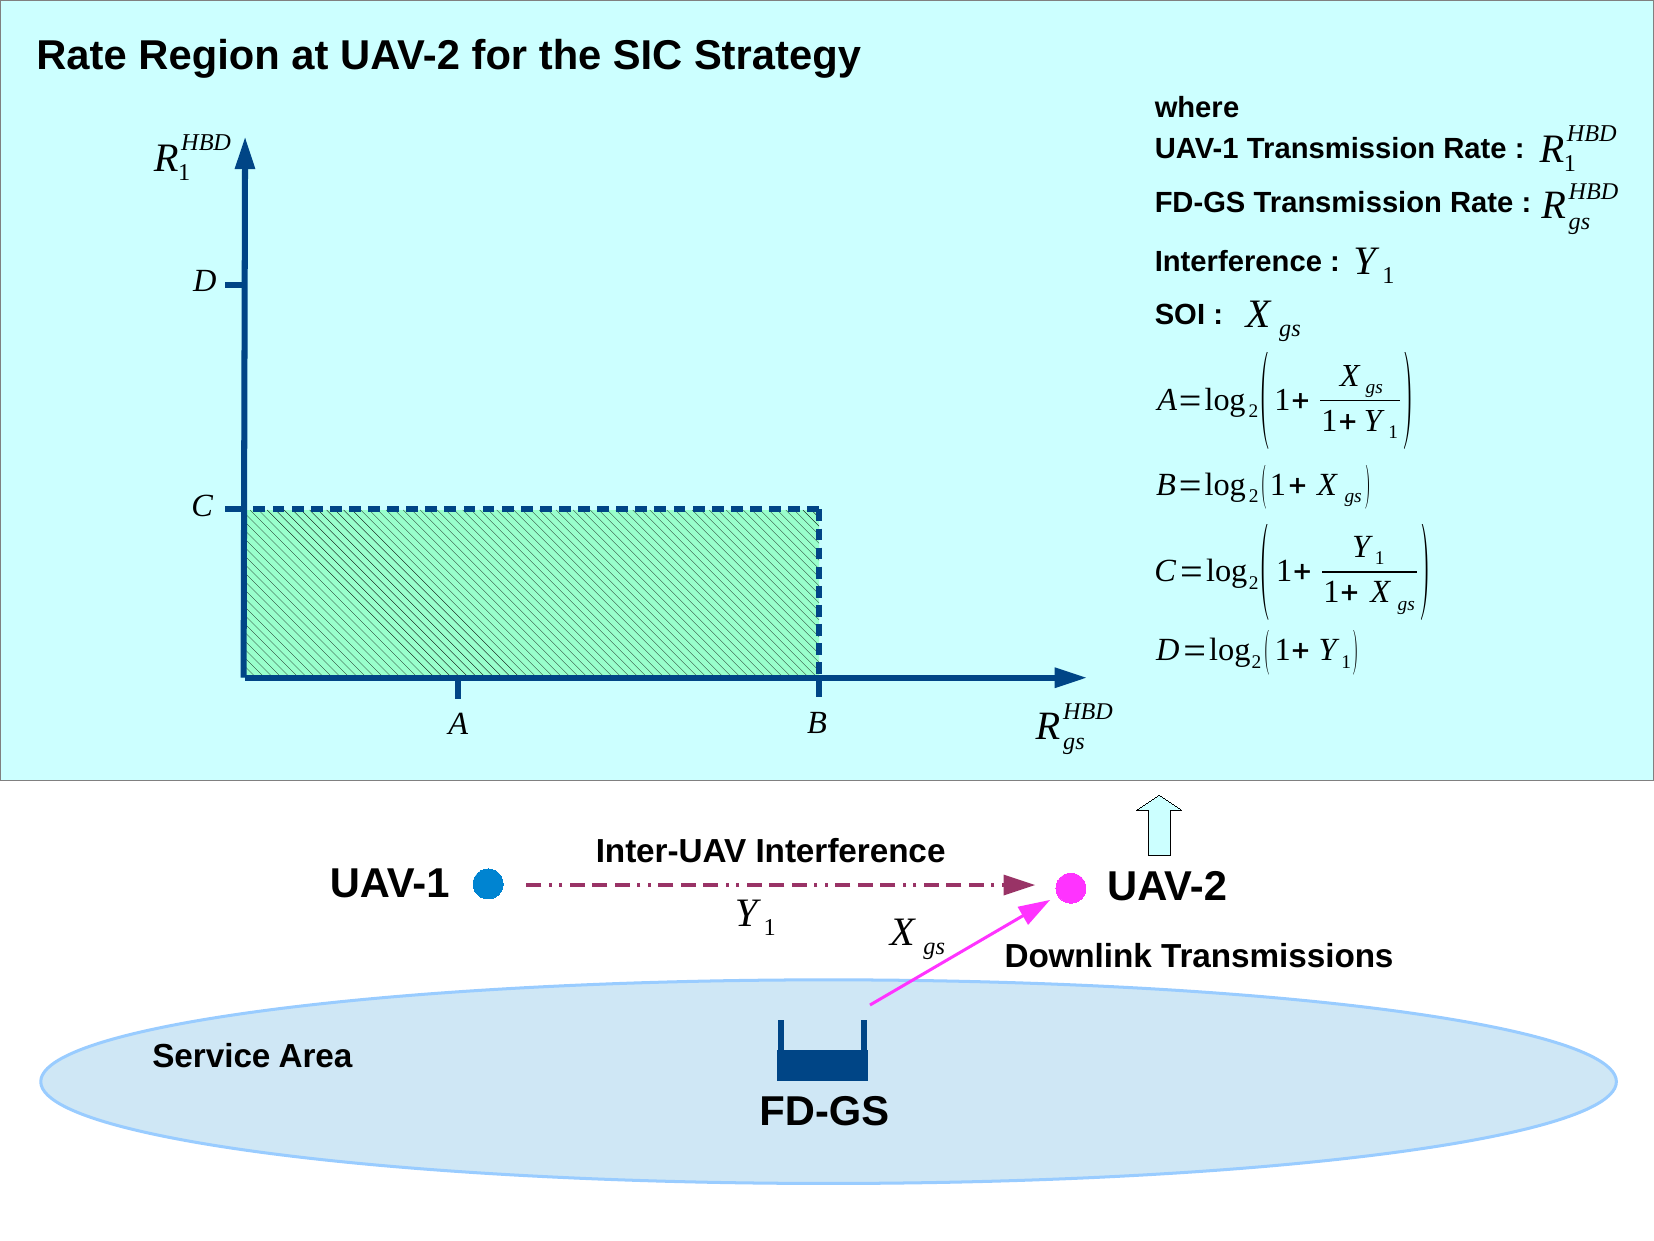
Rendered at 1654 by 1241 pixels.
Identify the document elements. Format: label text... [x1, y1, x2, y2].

text_box UAV-1 Transmission Rate : [1140, 125, 1530, 178]
text_box [473, 868, 504, 899]
text_box UAV-2 [1080, 855, 1243, 918]
chart [799, 704, 835, 741]
chart [1148, 465, 1379, 511]
chart [1530, 119, 1624, 235]
text_box Downlink Transmissions [989, 930, 1411, 993]
chart [1148, 352, 1423, 449]
chart [879, 909, 952, 962]
chart [1148, 524, 1440, 620]
text_box Service Area [137, 1030, 366, 1091]
text_box Inter-UAV Interference [581, 825, 961, 886]
text_box [0, 0, 1654, 781]
text_box [1055, 873, 1086, 904]
text_box Interference : [1140, 237, 1355, 300]
chart [144, 129, 237, 187]
text_box SOI : [1140, 290, 1290, 353]
chart [1235, 291, 1308, 343]
text_box FD-GS Transmission Rate : [1140, 178, 1547, 241]
chart [185, 487, 222, 524]
chart [1148, 630, 1368, 676]
text_box [1136, 795, 1182, 856]
chart [1026, 698, 1119, 755]
text_box [40, 979, 1617, 1184]
chart [1347, 237, 1400, 290]
chart [439, 705, 474, 743]
text_box UAV-1 [315, 852, 465, 916]
chart [728, 889, 782, 942]
text_box FD-GS [744, 1080, 905, 1143]
text_box Rate Region at UAV-2 for the SIC Strategy [21, 24, 876, 87]
text_box where [1140, 83, 1290, 147]
chart [185, 262, 224, 300]
